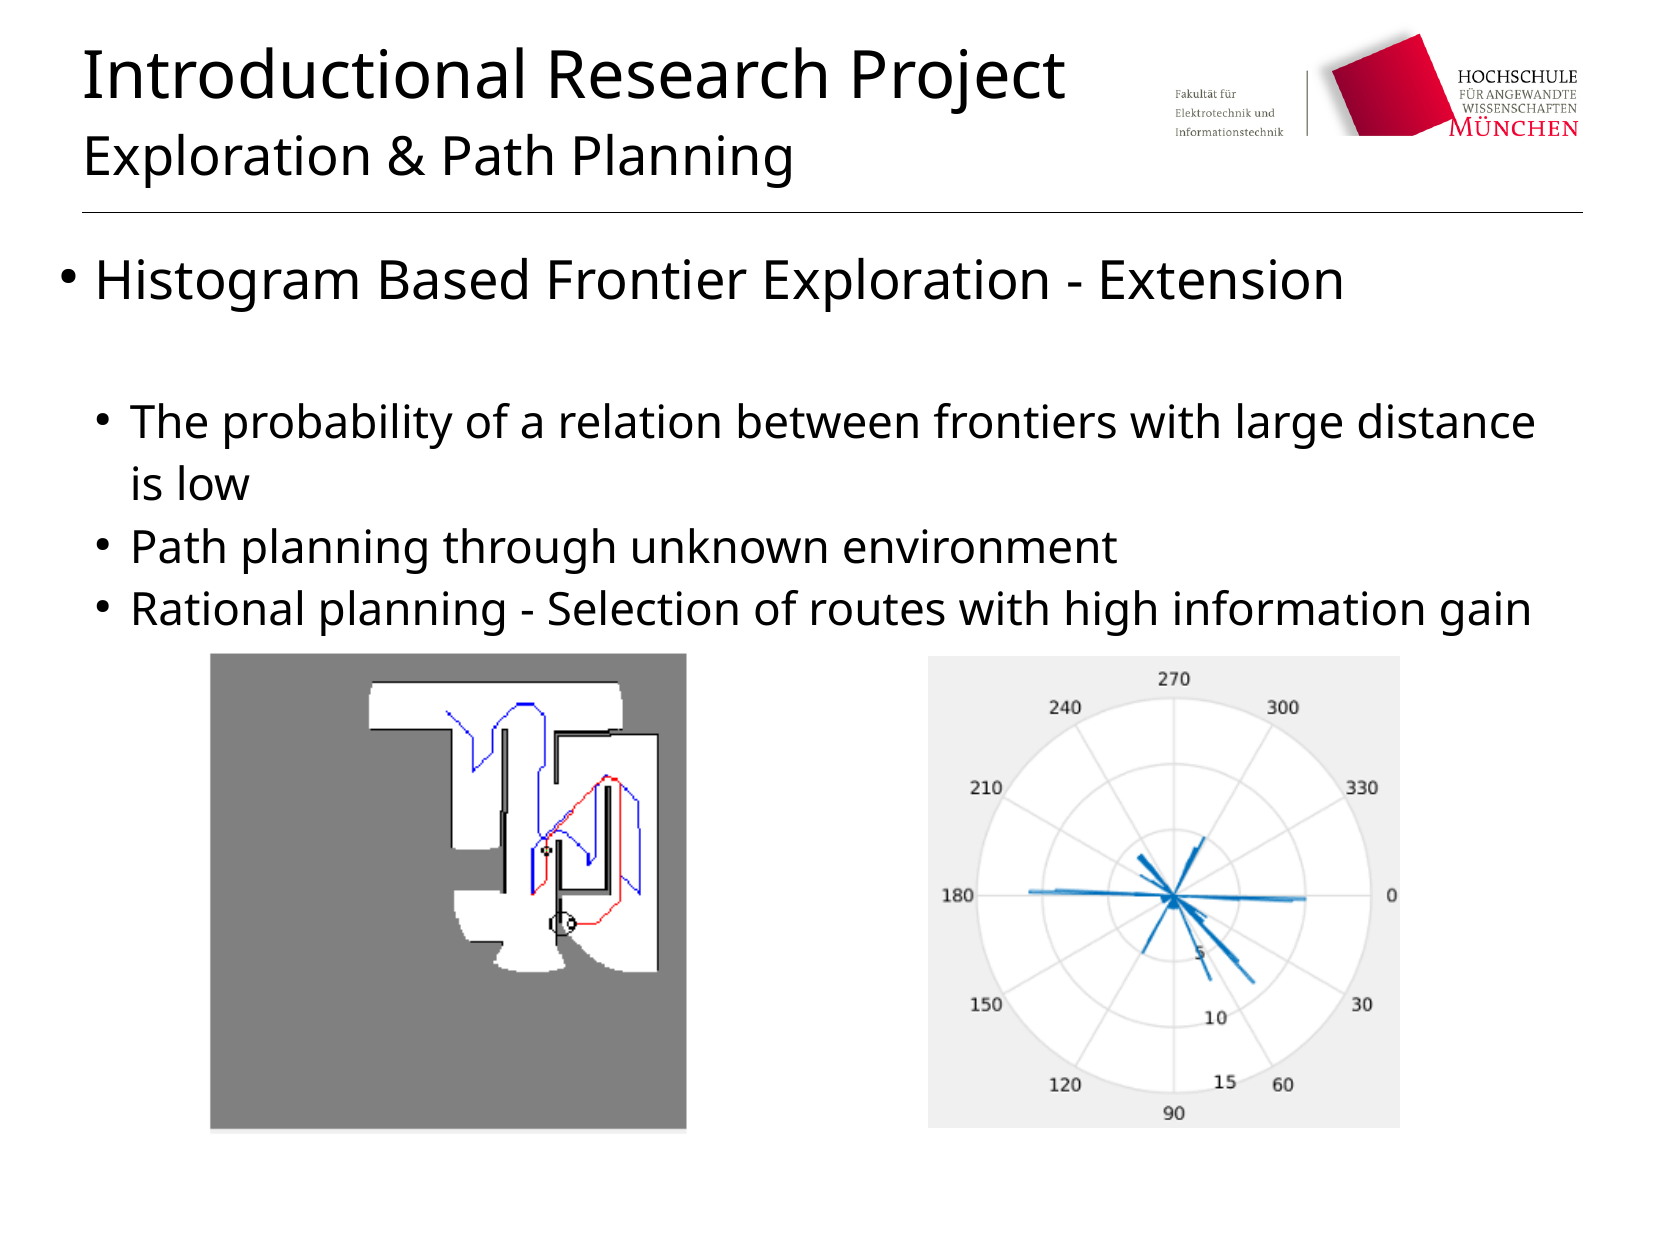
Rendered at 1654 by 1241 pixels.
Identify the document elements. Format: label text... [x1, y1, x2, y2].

title Introductional Research Project Exploration & Path Planning [82, 5, 1241, 212]
subtitle Histogram Based Frontier Exploration - Extension The probability of a relation between frontiers with large distance is low Path planning through unknown environment Rational planning - Selection of routes with high information gain [59, 254, 1548, 626]
picture [204, 649, 695, 1140]
picture [928, 656, 1400, 1128]
picture [1151, 9, 1601, 160]
